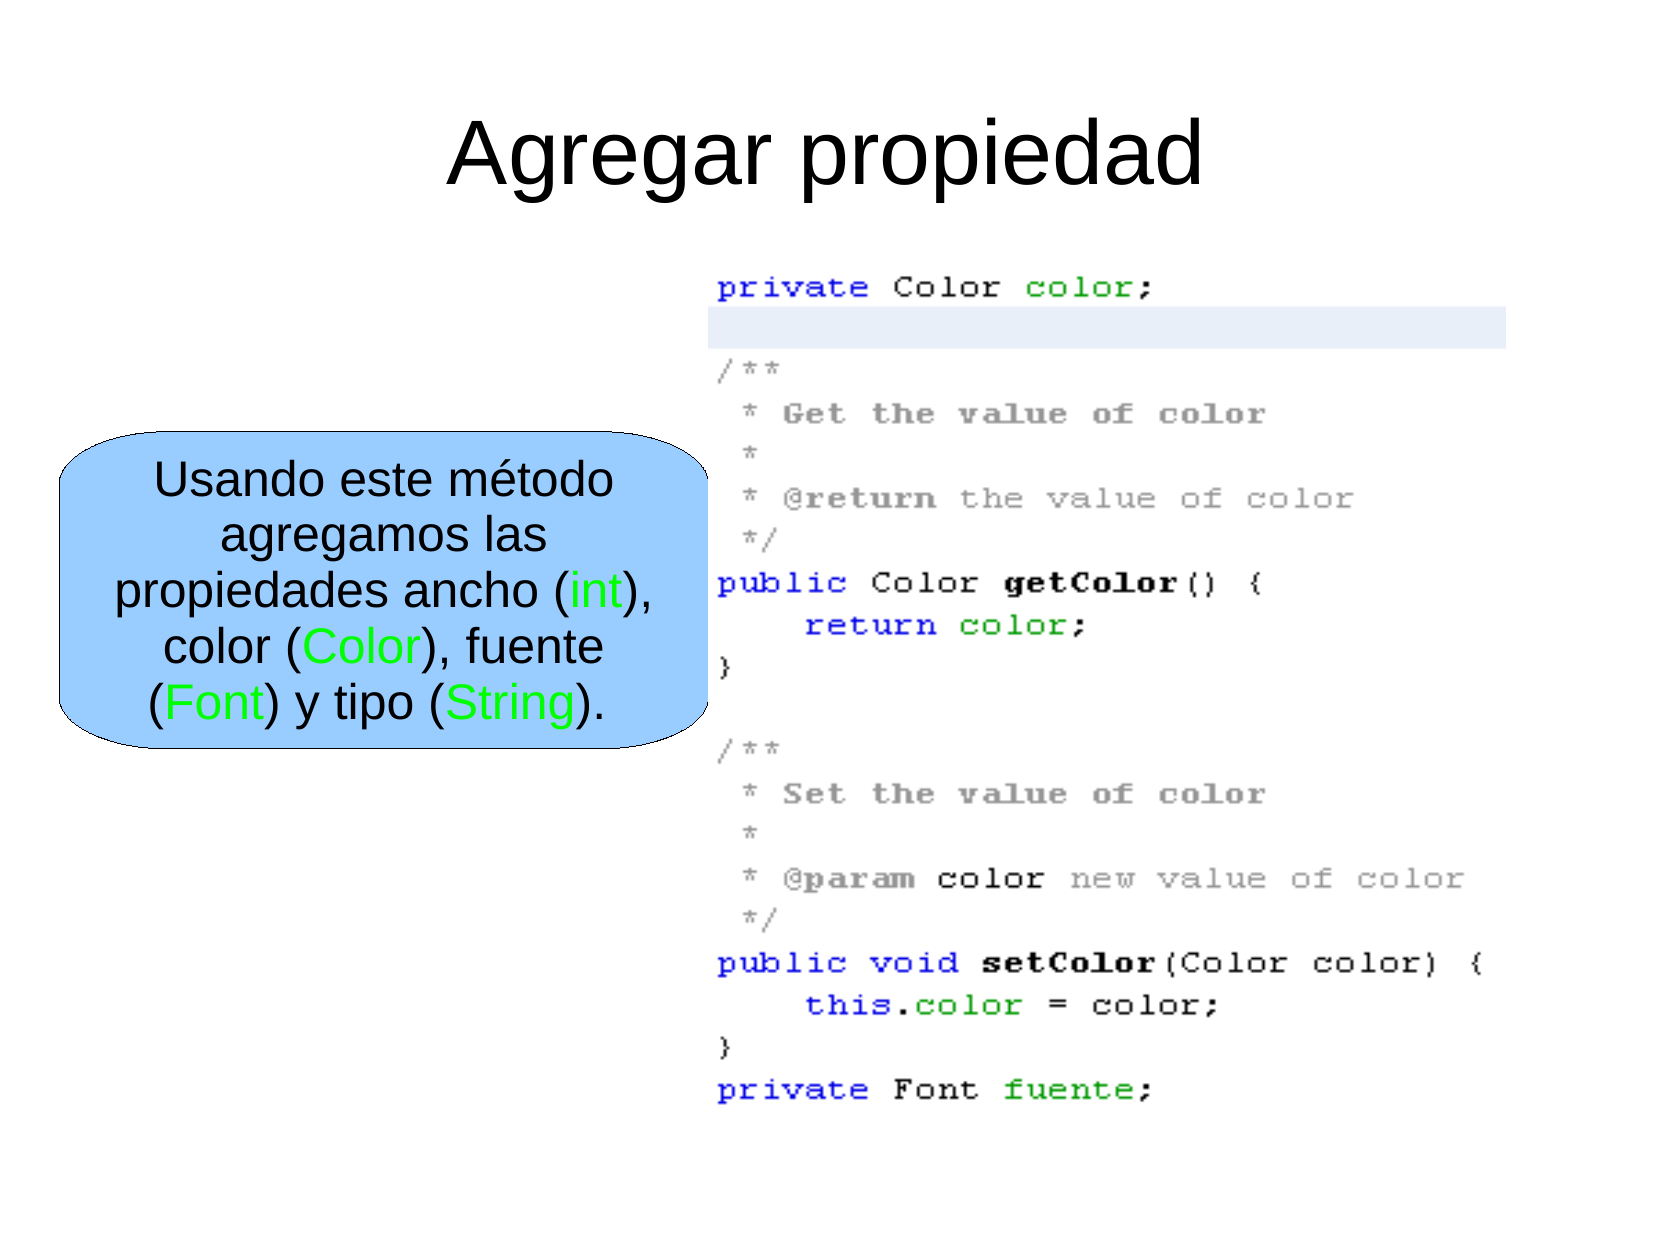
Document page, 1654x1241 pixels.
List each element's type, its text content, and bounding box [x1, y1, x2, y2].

text_box Usando este método agregamos las propiedades ancho (int), color (Color), fuente (Font) y tipo (String). [59, 431, 708, 749]
title Agregar propiedad [82, 56, 1571, 250]
picture [708, 265, 1506, 1123]
